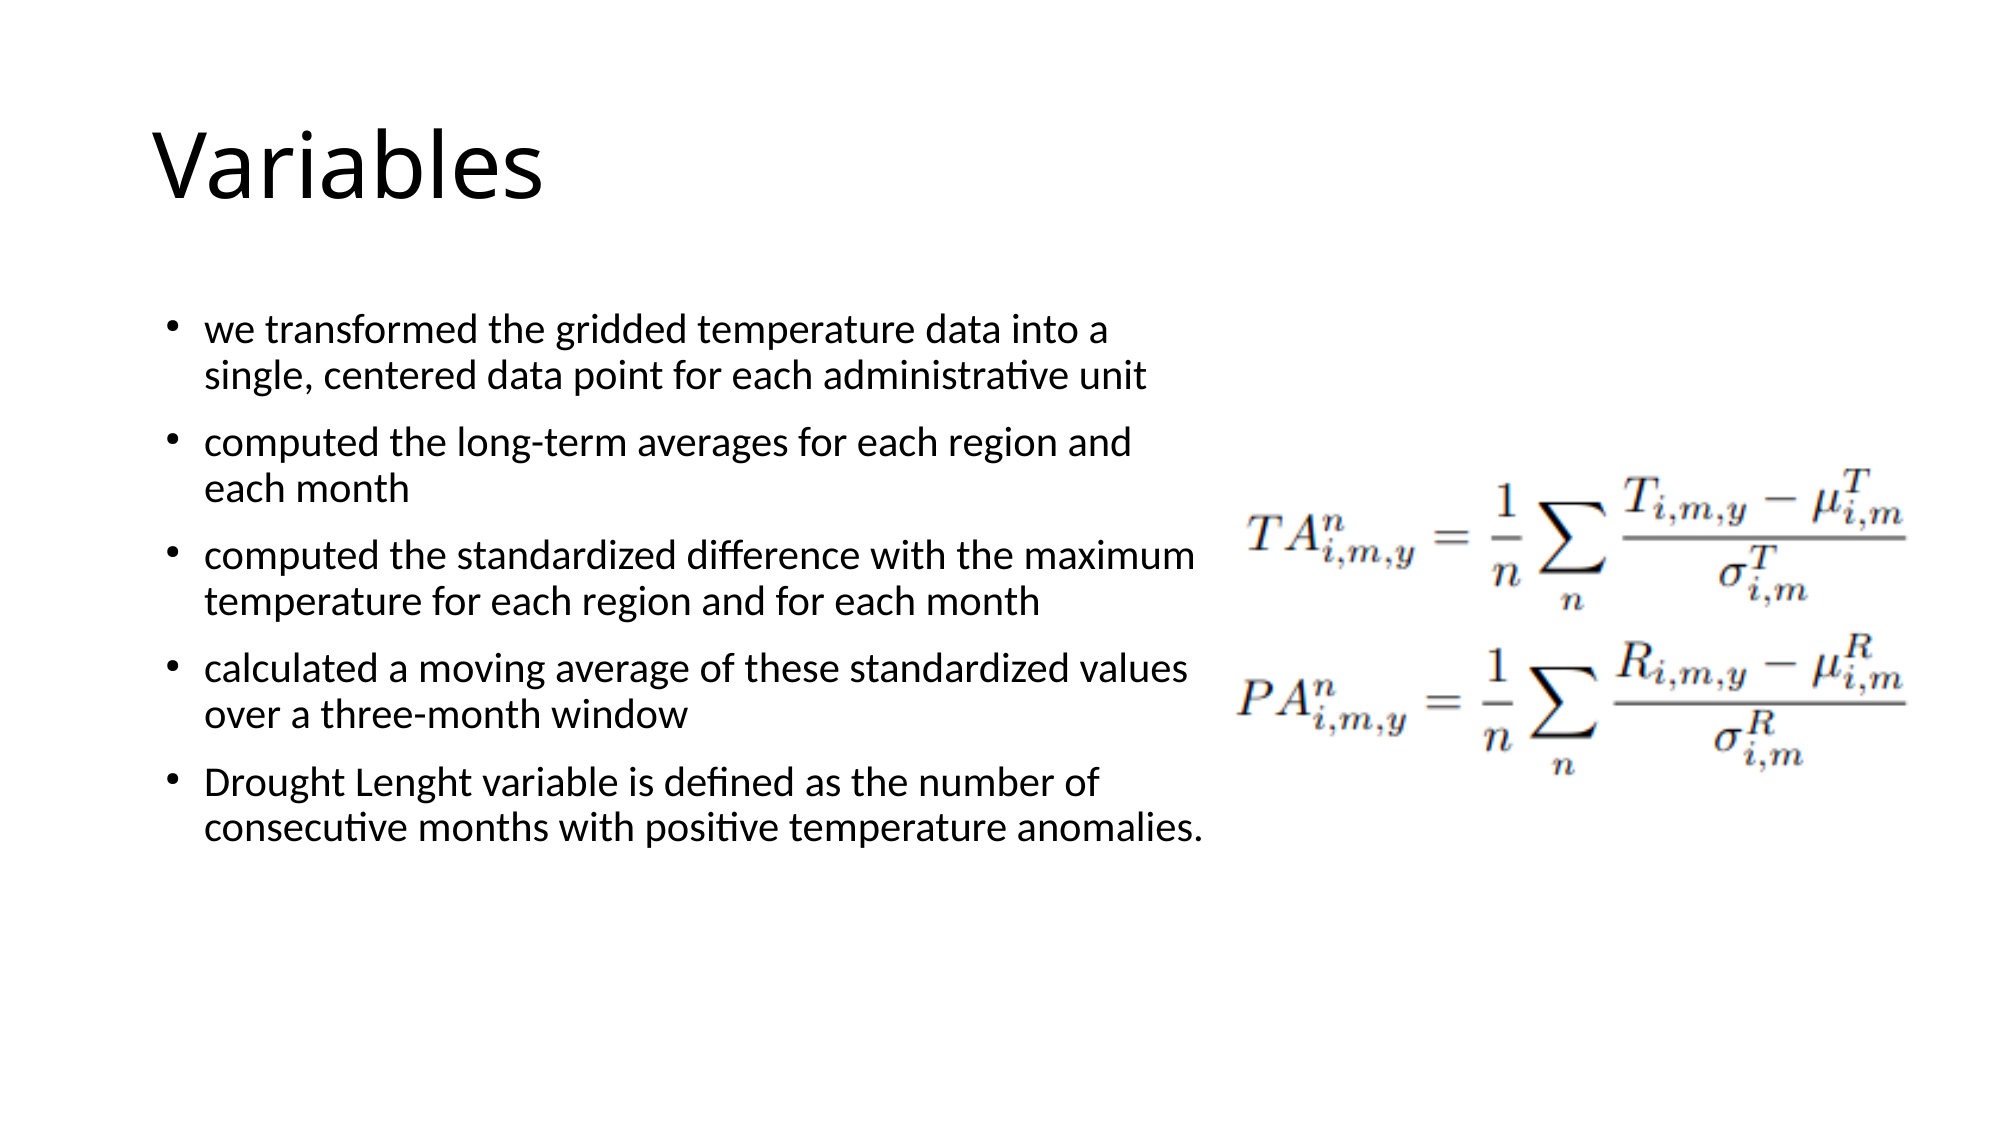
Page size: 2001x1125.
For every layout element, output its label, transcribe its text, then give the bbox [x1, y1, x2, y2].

title Variables [137, 59, 1863, 278]
picture [1202, 436, 1949, 804]
list we transformed the gridded temperature data into a single, centered data point for each administrative unit computed the long-term averages for each region and each month computed the standardized difference with the maximum temperature for each region and for each month calculated a moving average of these standardized values over a three-month window Drought Lenght variable is defined as the number of consecutive months with positive temperature anomalies. [137, 299, 1229, 945]
